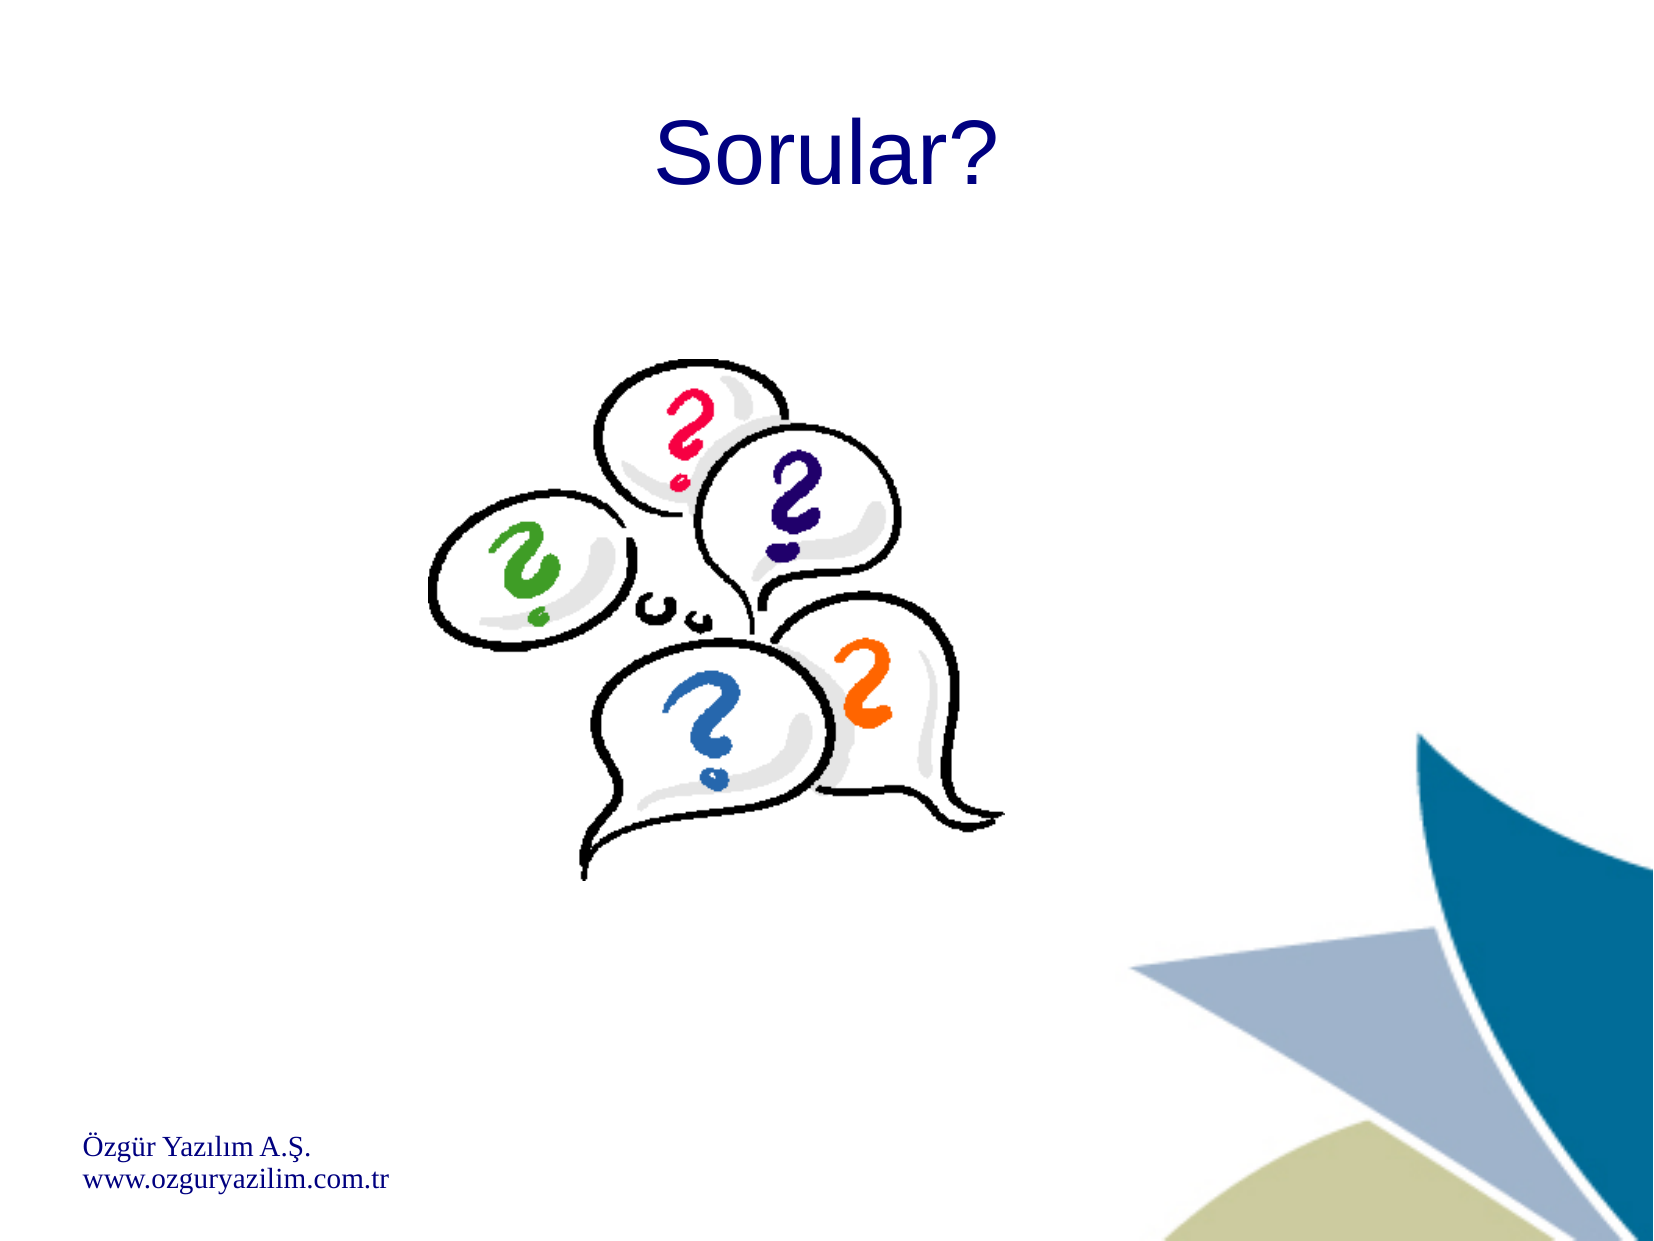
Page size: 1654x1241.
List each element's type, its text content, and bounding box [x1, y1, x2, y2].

title Sorular? [82, 49, 1571, 257]
picture [428, 359, 1005, 881]
picture [1062, 708, 1653, 1241]
